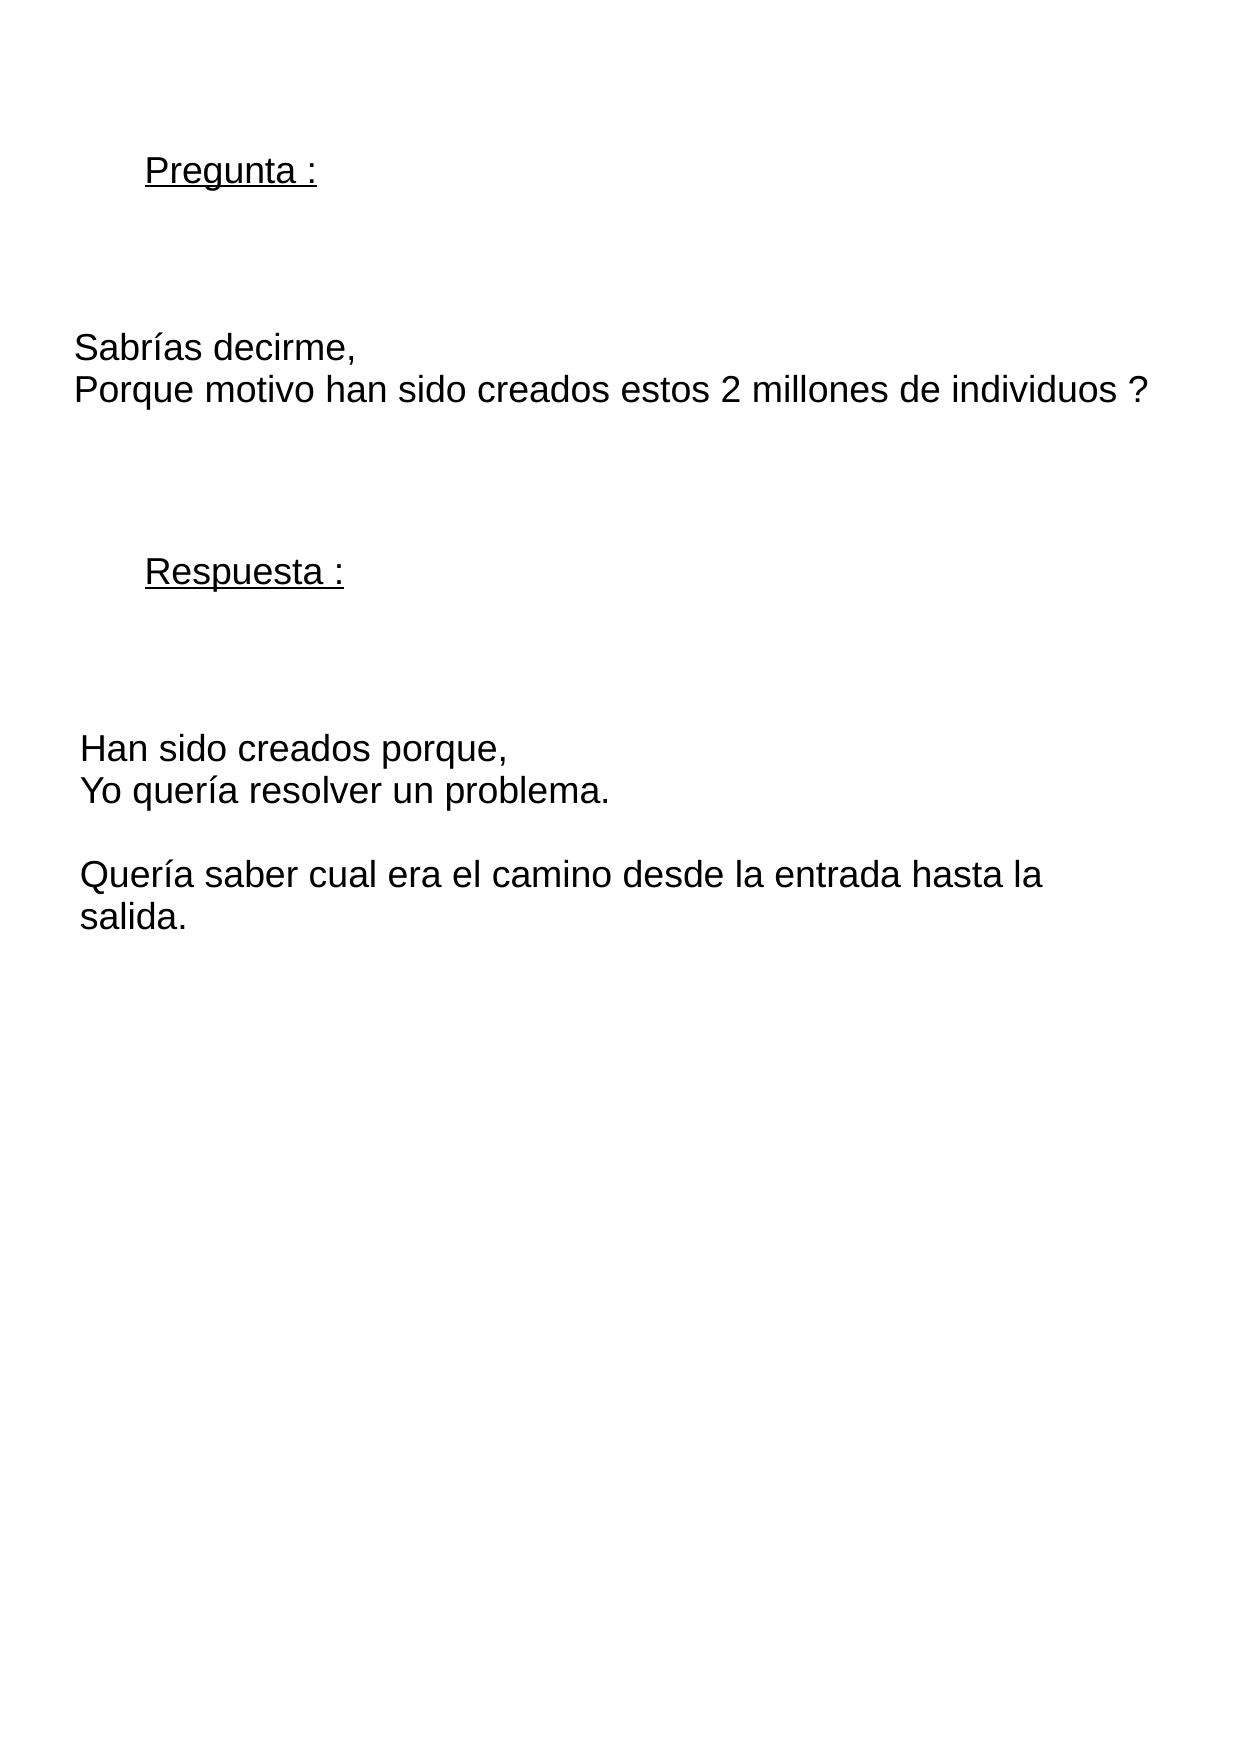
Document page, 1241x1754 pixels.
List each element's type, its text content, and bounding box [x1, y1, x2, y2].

text_box Sabrías decirme, Porque motivo han sido creados estos 2 millones de individuos ? [59, 318, 1182, 418]
text_box Respuesta : [129, 543, 438, 643]
text_box Pregunta : [129, 141, 438, 241]
text_box Han sido creados porque, Yo quería resolver un problema. Quería saber cual era el camino desde la entrada hasta la salida. [64, 720, 1105, 1030]
